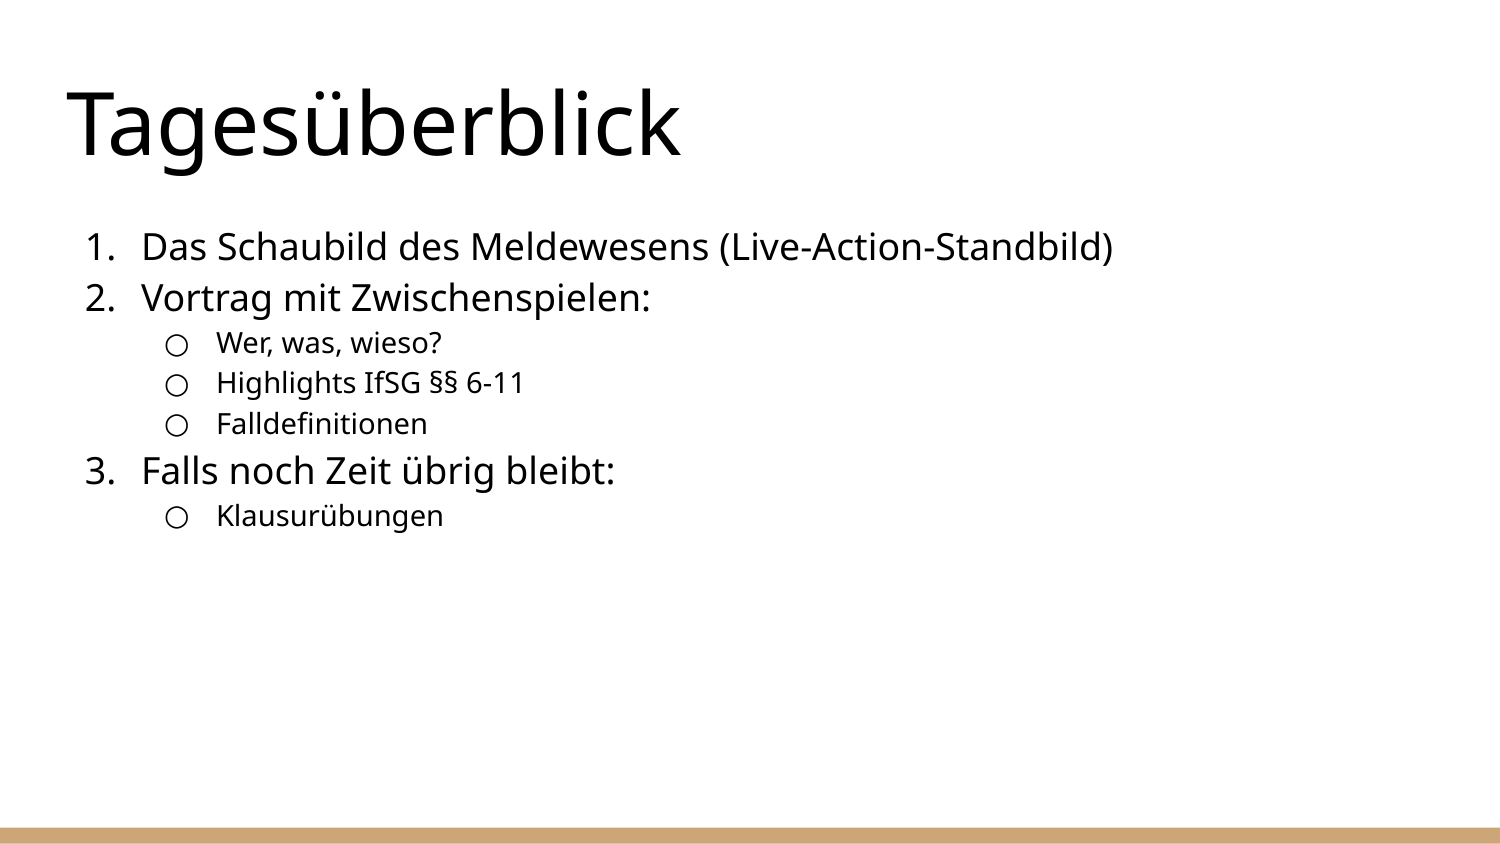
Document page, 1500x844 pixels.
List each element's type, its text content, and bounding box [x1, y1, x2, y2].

title Tagesüberblick [51, 51, 1449, 189]
list Das Schaubild des Meldewesens (Live-Action-Standbild) Vortrag mit Zwischenspielen: Wer, was, wieso? Highlights IfSG §§ 6-11 Falldefinitionen Falls noch Zeit übrig bleibt: Klausurübungen [51, 200, 1449, 752]
